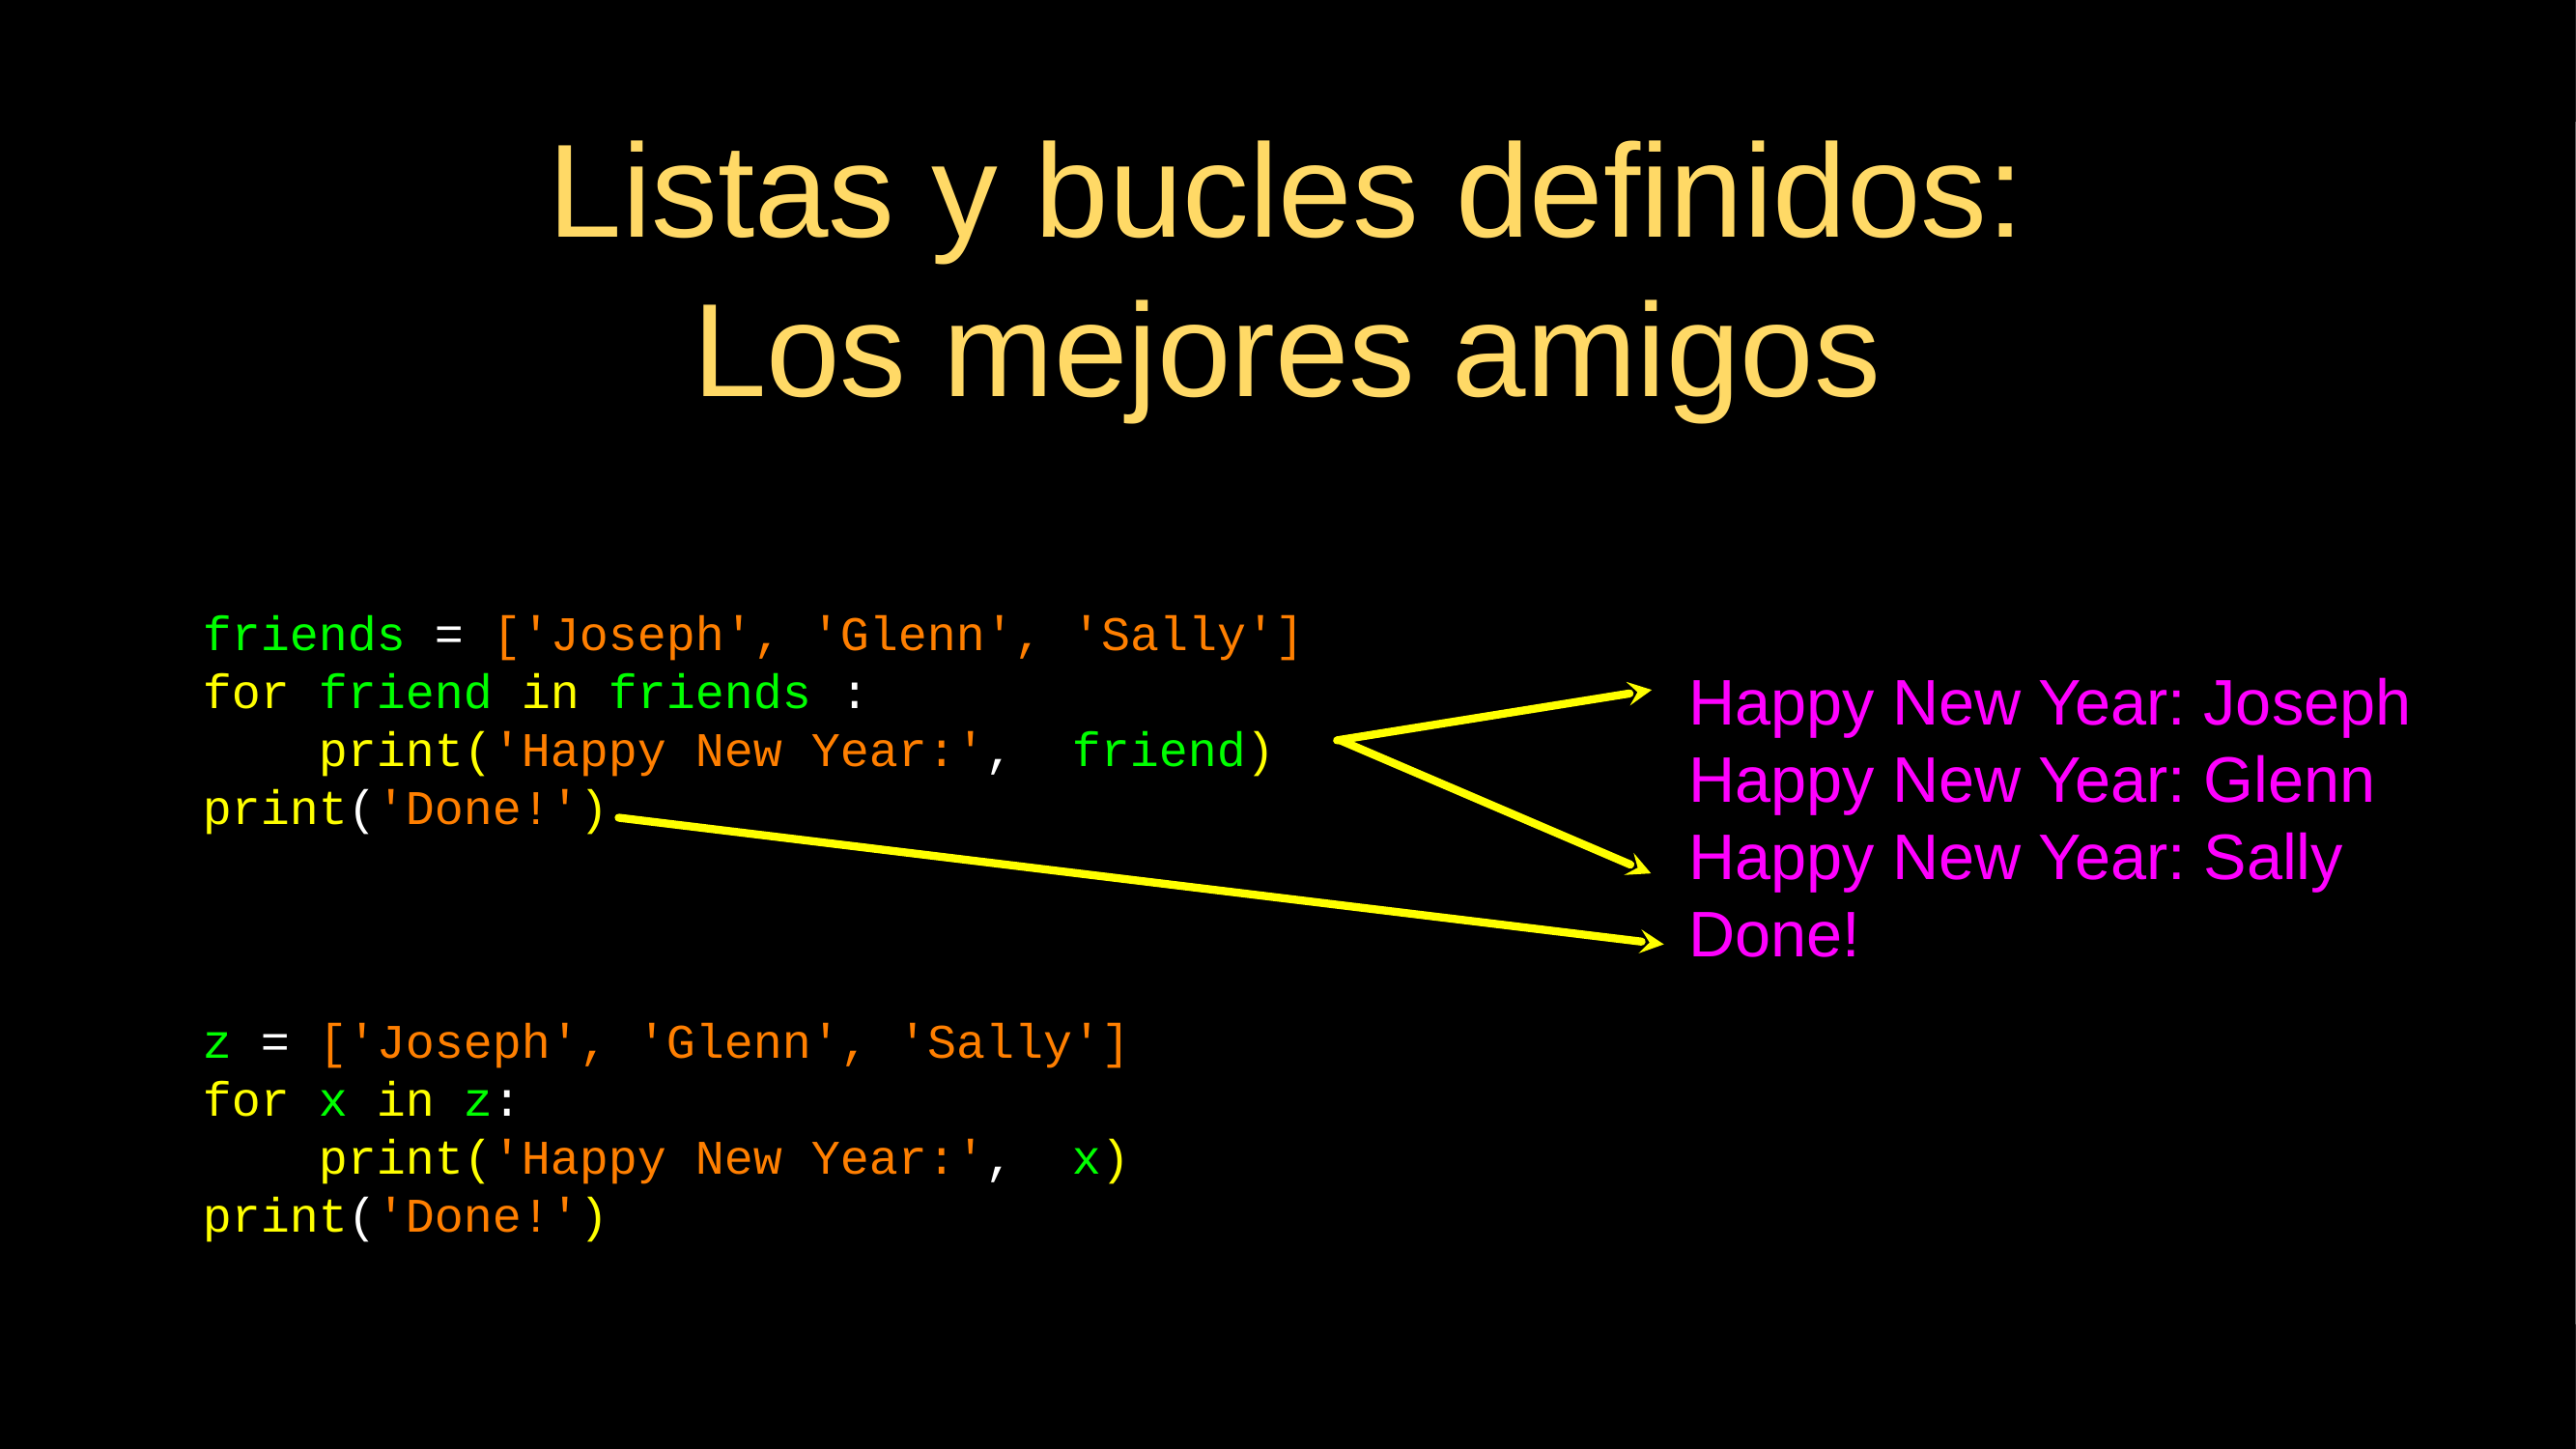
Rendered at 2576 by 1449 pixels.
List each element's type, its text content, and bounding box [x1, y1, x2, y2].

text_box z = ['Joseph', 'Glenn', 'Sally'] for x in z: print('Happy New Year:', x) print('Done!') [202, 950, 1357, 1302]
title Listas y bucles definidos: Los mejores amigos [183, 125, 2391, 403]
text_box Happy New Year: Joseph Happy New Year: Glenn Happy New Year: Sally Done! [1688, 641, 2473, 988]
text_box friends = ['Joseph', 'Glenn', 'Sally'] for friend in friends : print('Happy New Year:', friend) print('Done!') [202, 542, 1357, 894]
